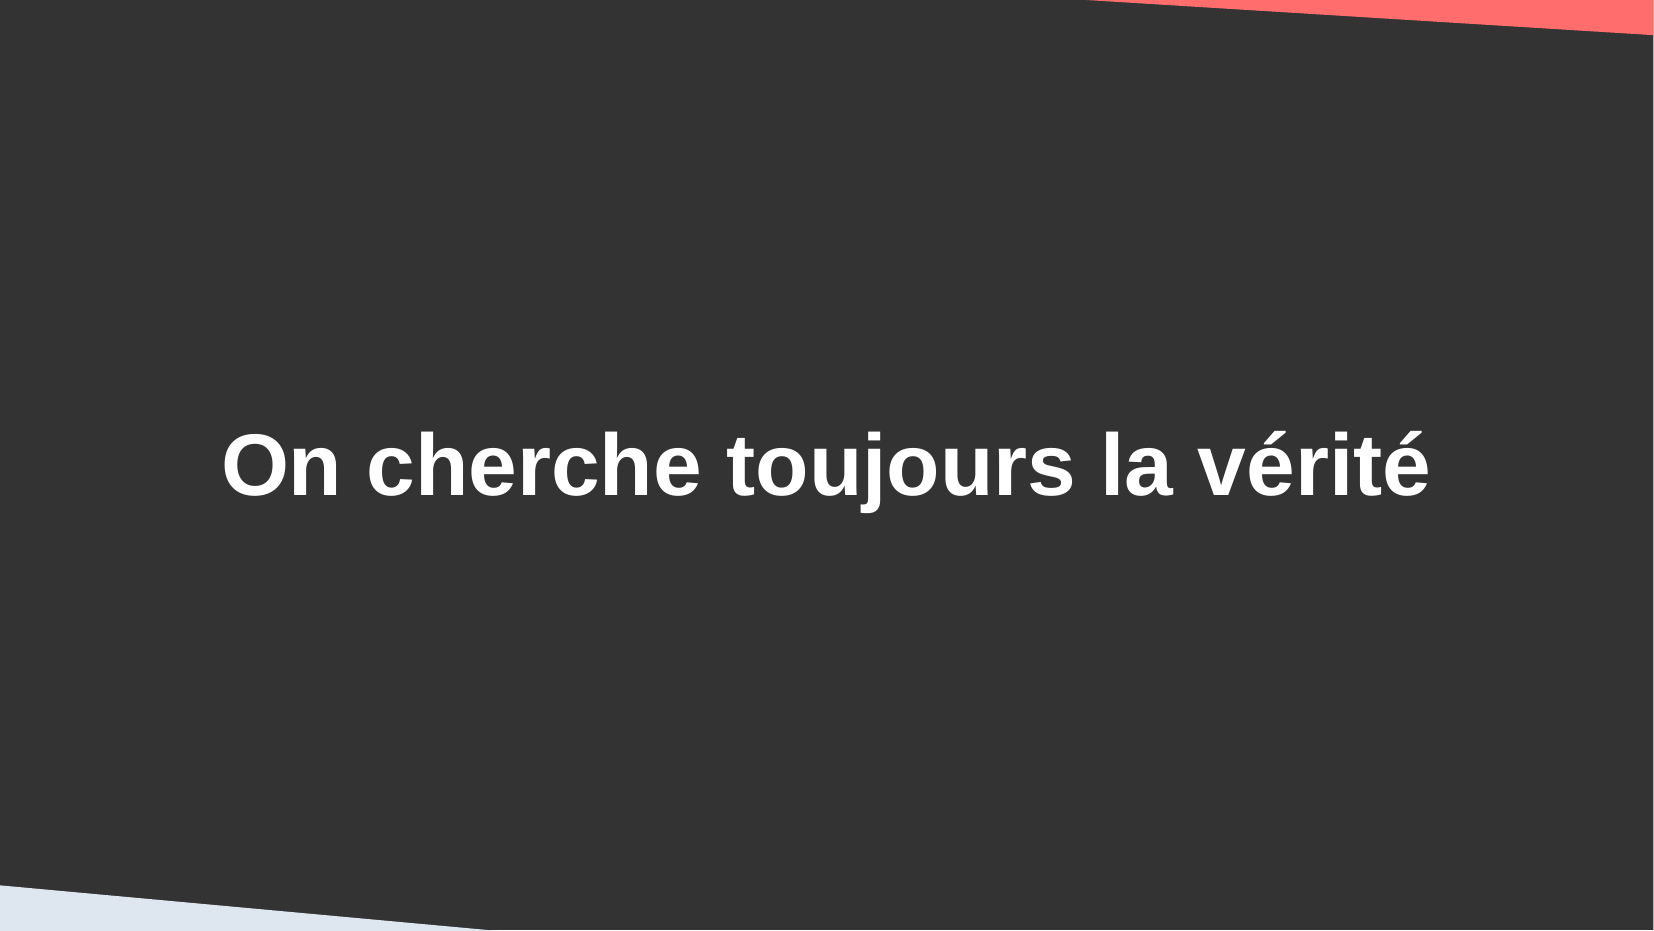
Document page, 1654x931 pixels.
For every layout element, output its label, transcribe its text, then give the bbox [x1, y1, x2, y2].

text_box [1086, 0, 1654, 36]
title On cherche toujours la vérité [31, 416, 1622, 514]
text_box [0, 885, 499, 931]
